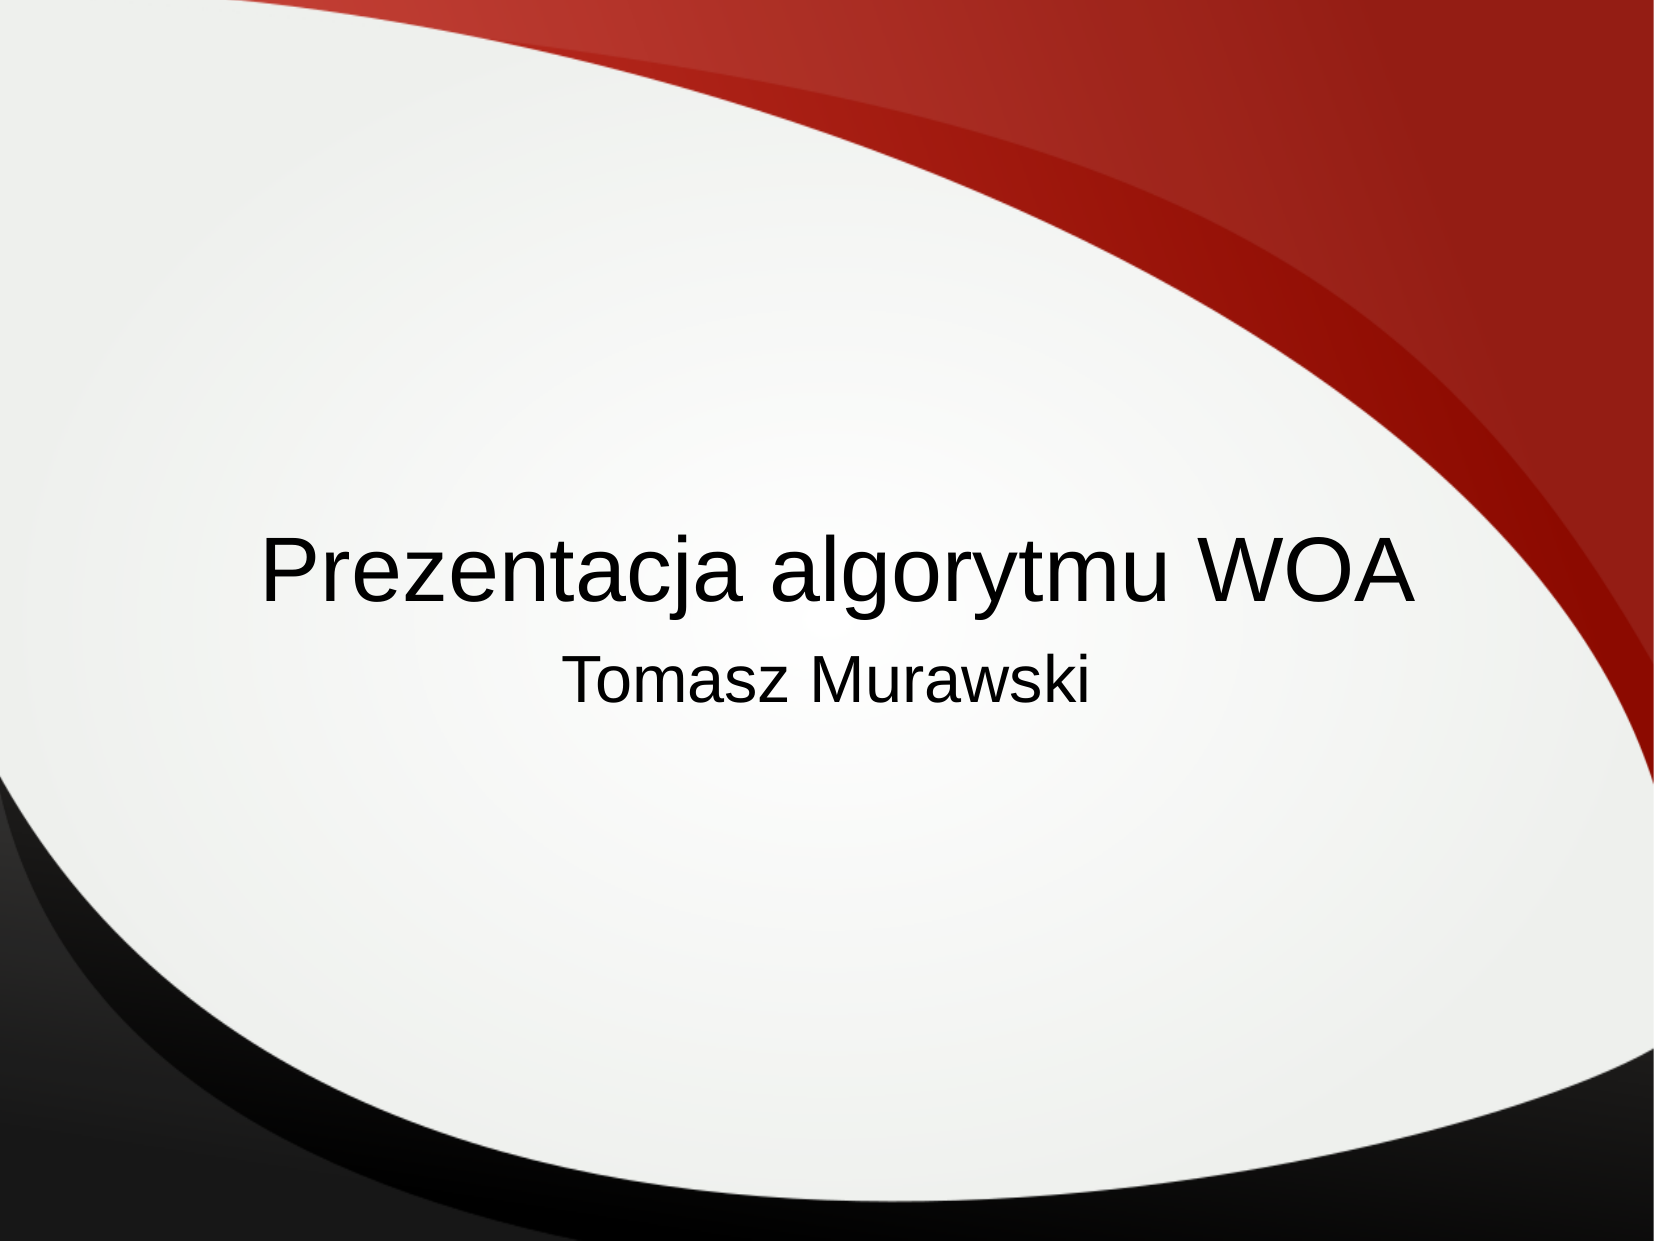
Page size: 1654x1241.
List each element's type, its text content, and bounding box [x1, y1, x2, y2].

subtitle Tomasz Murawski [82, 531, 1571, 827]
picture [0, 0, 1654, 1241]
title Prezentacja algorytmu WOA [94, 466, 1583, 674]
